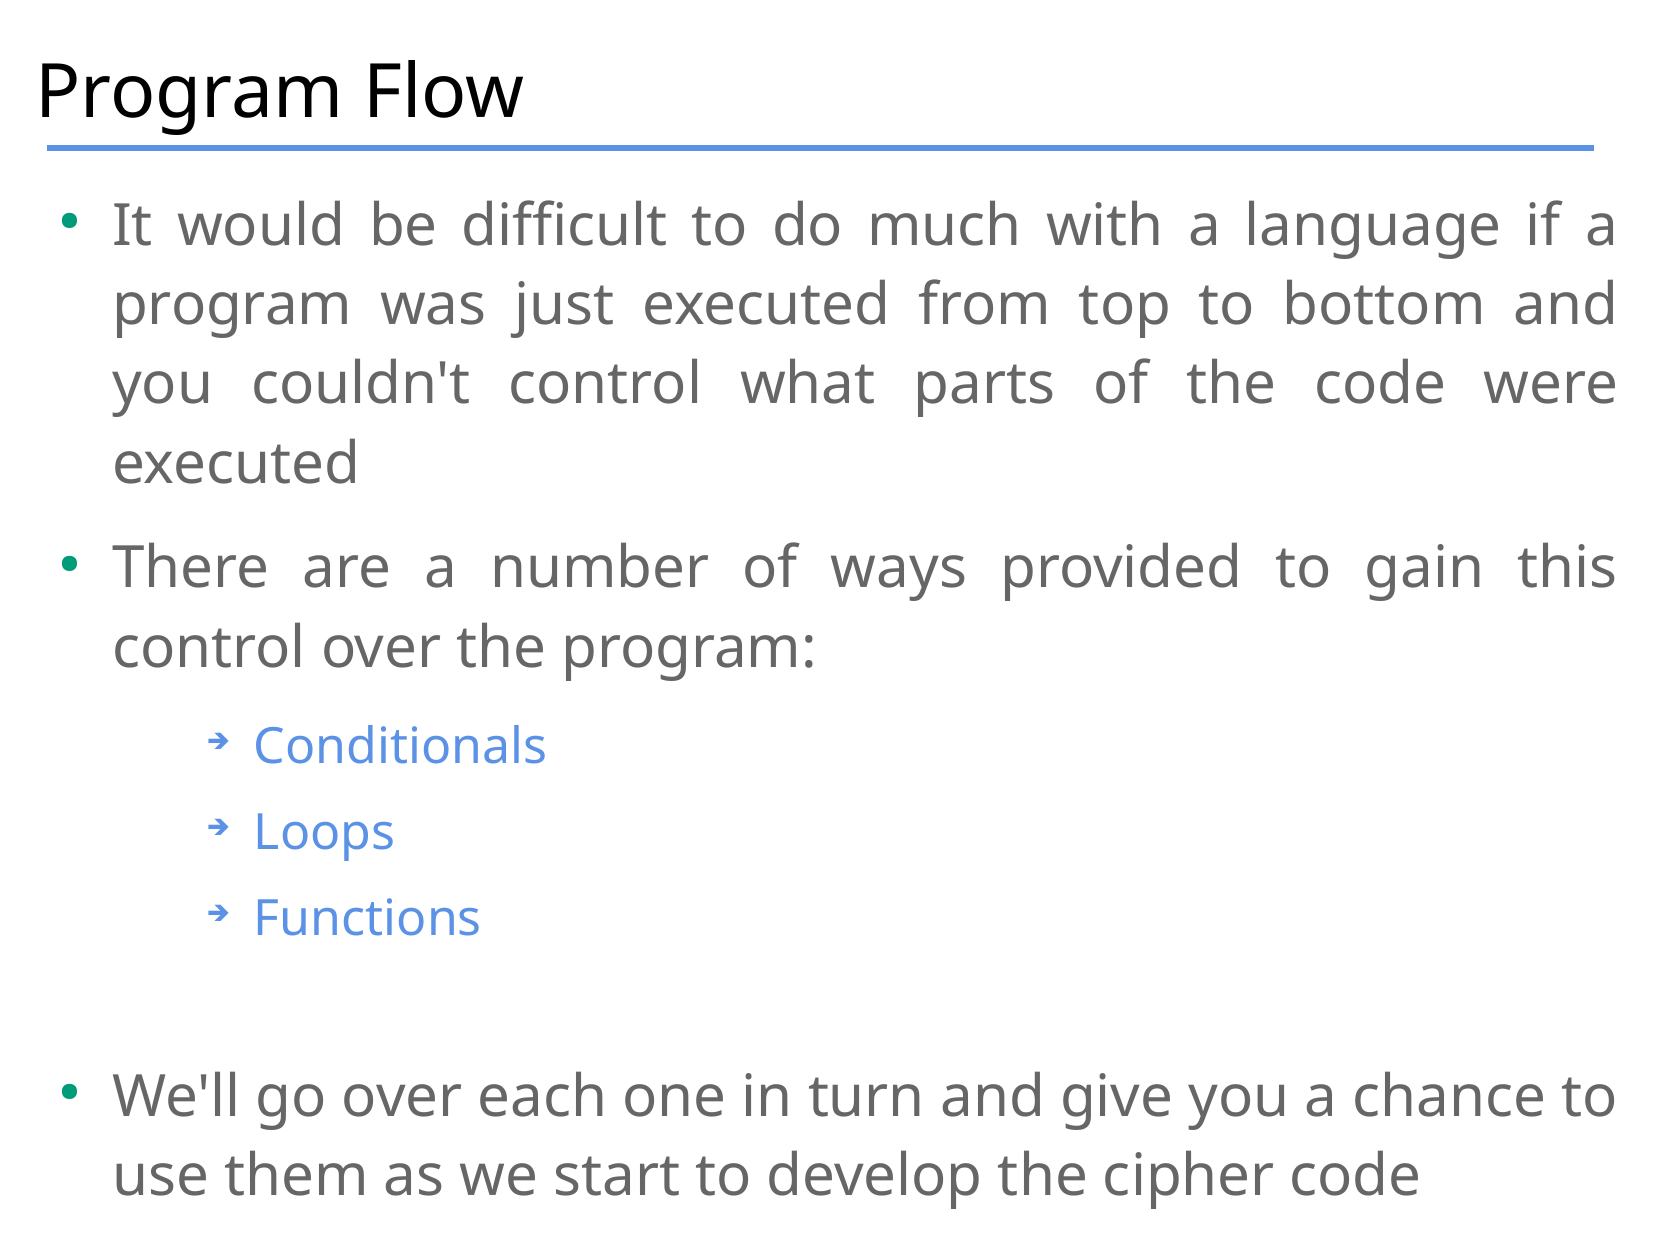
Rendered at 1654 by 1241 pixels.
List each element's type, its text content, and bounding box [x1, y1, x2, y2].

title Program Flow [35, 29, 1217, 148]
list It would be difficult to do much with a language if a program was just executed from top to bottom and you couldn't control what parts of the code were executed There are a number of ways provided to gain this control over the program: Conditionals Loops Functions We'll go over each one in turn and give you a chance to use them as we start to develop the cipher code [41, 183, 1619, 1241]
